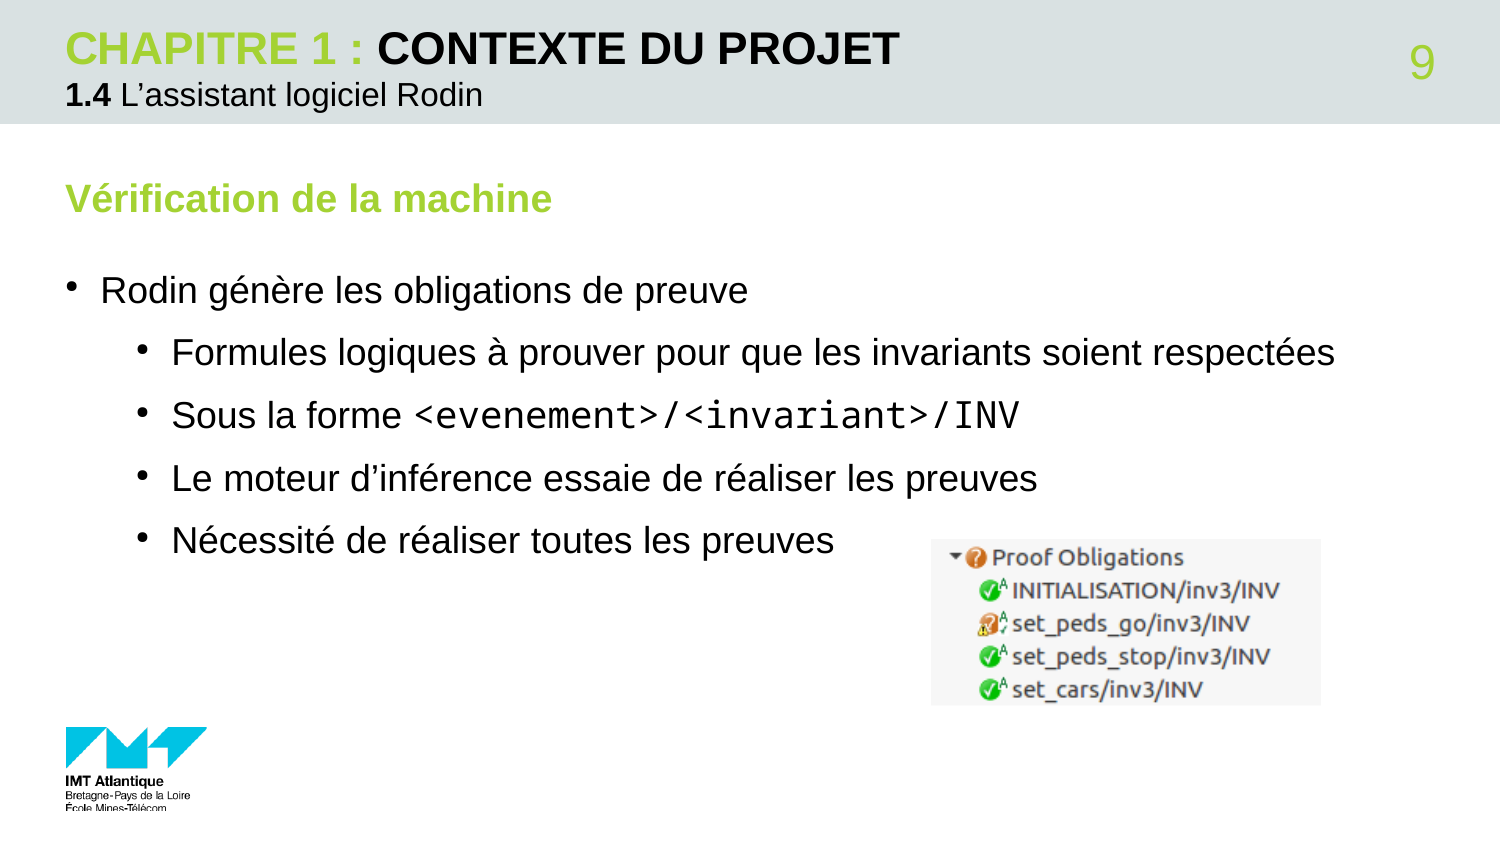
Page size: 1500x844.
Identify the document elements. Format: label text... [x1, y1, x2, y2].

list Vérification de la machine Rodin génère les obligations de preuve Formules logiques à prouver pour que les invariants soient respectées Sous la forme <evenement>/<invariant>/INV Le moteur d’inférence essaie de réaliser les preuves Nécessité de réaliser toutes les preuves [64, 173, 1437, 715]
slide_number <number> [1251, 35, 1437, 85]
title CHAPITRE 1 : Contexte du projet [64, 0, 1252, 72]
picture [931, 539, 1321, 712]
list 1.4 L’assistant logiciel Rodin [64, 72, 1252, 118]
